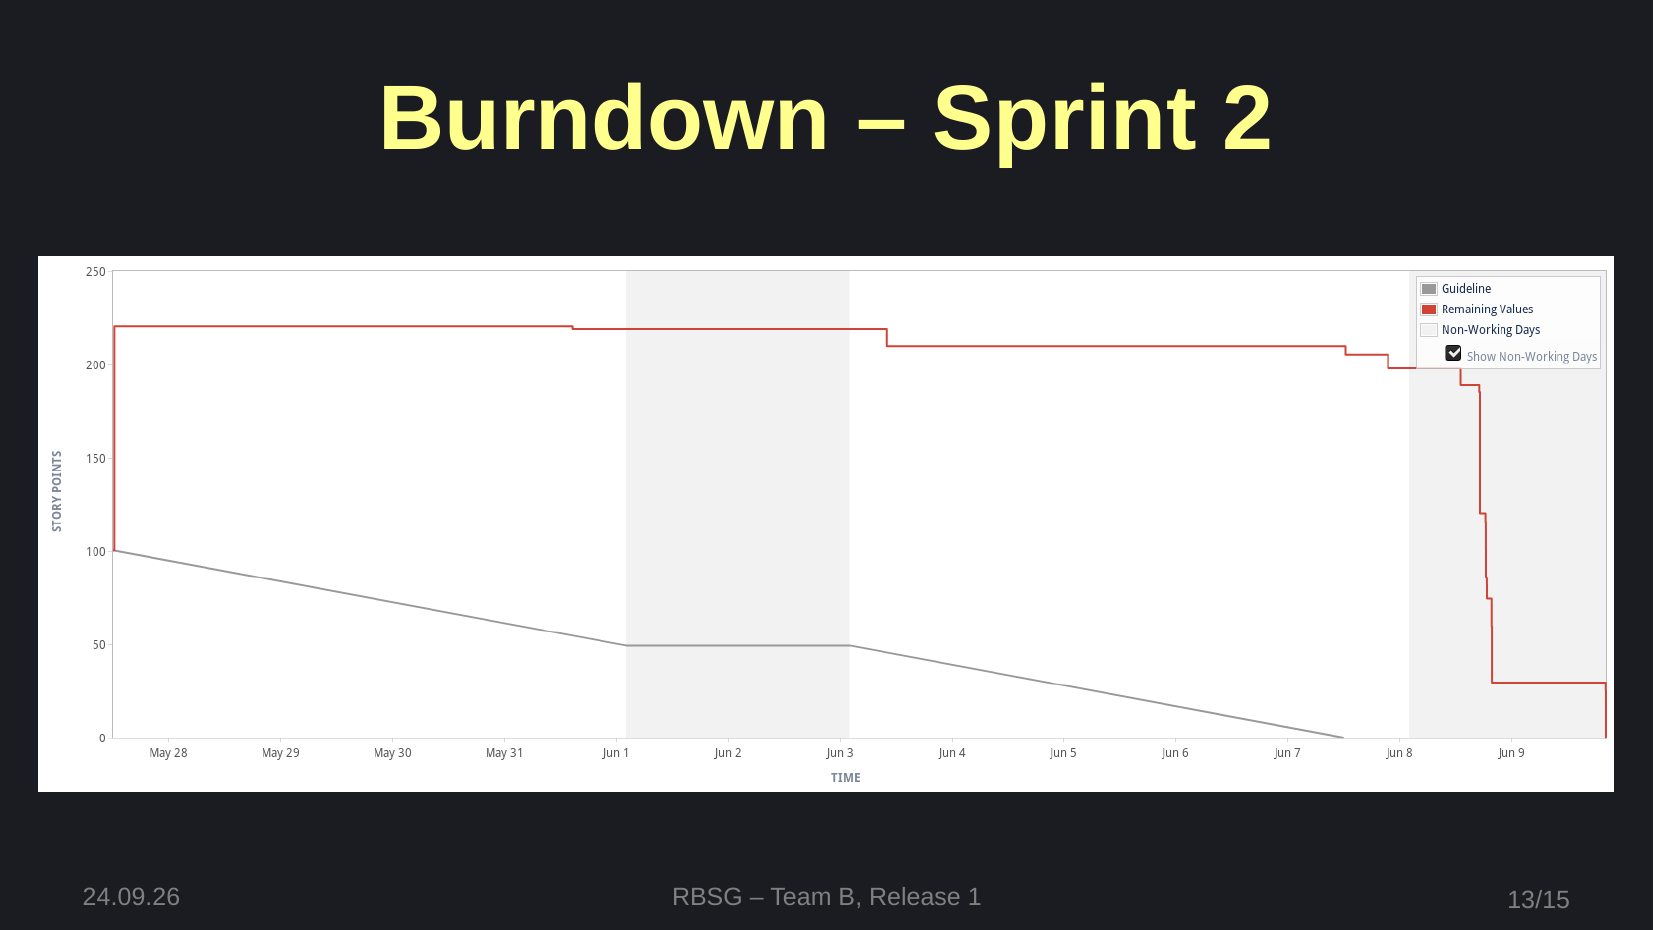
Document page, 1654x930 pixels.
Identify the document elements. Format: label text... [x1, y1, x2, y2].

title Burndown – Sprint 2 [82, 39, 1571, 196]
picture [38, 256, 1614, 792]
